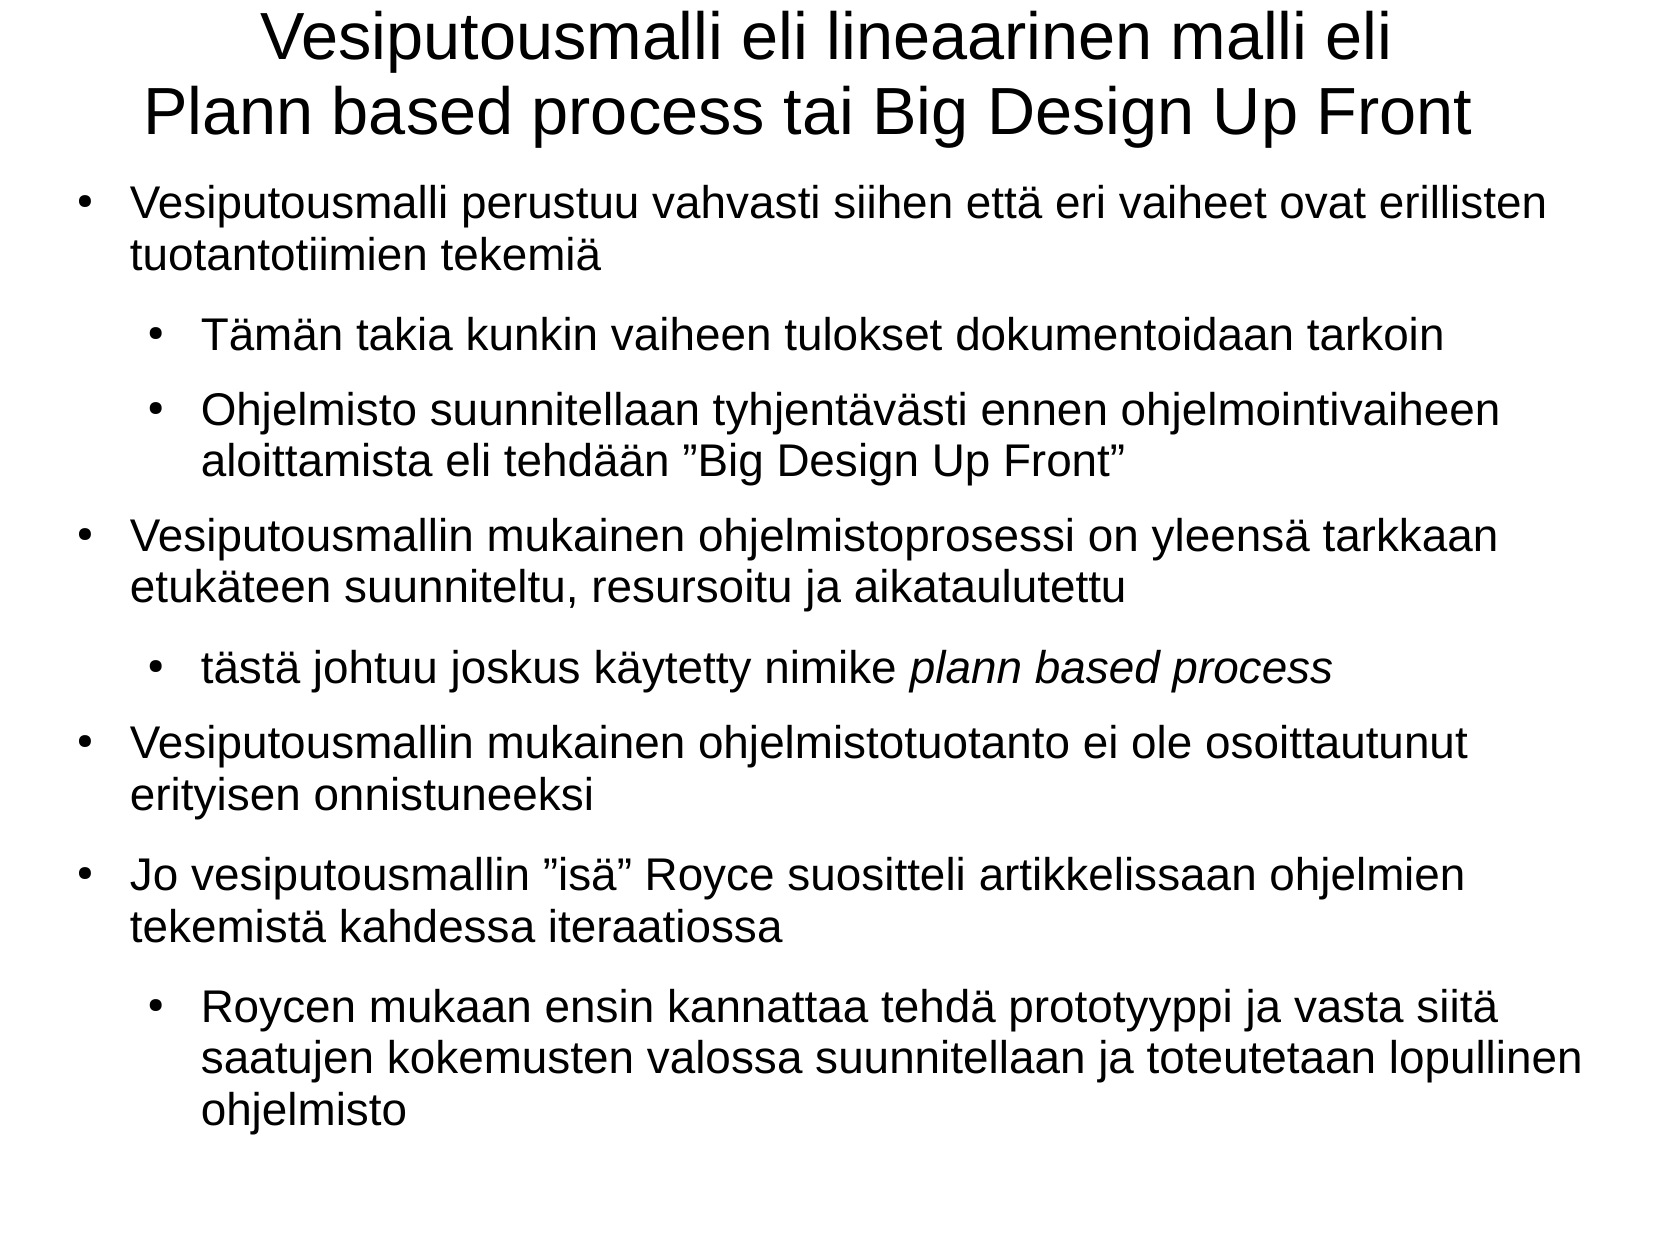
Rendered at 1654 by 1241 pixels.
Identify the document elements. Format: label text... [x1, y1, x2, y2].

list Vesiputousmalli perustuu vahvasti siihen että eri vaiheet ovat erillisten tuotantotiimien tekemiä Tämän takia kunkin vaiheen tulokset dokumentoidaan tarkoin Ohjelmisto suunnitellaan tyhjentävästi ennen ohjelmointivaiheen aloittamista eli tehdään ”Big Design Up Front” Vesiputousmallin mukainen ohjelmistoprosessi on yleensä tarkkaan etukäteen suunniteltu, resursoitu ja aikataulutettu tästä johtuu joskus käytetty nimike plann based process Vesiputousmallin mukainen ohjelmistotuotanto ei ole osoittautunut erityisen onnistuneeksi Jo vesiputousmallin ”isä” Royce suositteli artikkelissaan ohjelmien tekemistä kahdessa iteraatiossa Roycen mukaan ensin kannattaa tehdä prototyyppi ja vasta siitä saatujen kokemusten valossa suunnitellaan ja toteutetaan lopullinen ohjelmisto [59, 177, 1595, 1182]
title Vesiputousmalli eli lineaarinen malli eli Plann based process tai Big Design Up Front [59, 0, 1595, 149]
